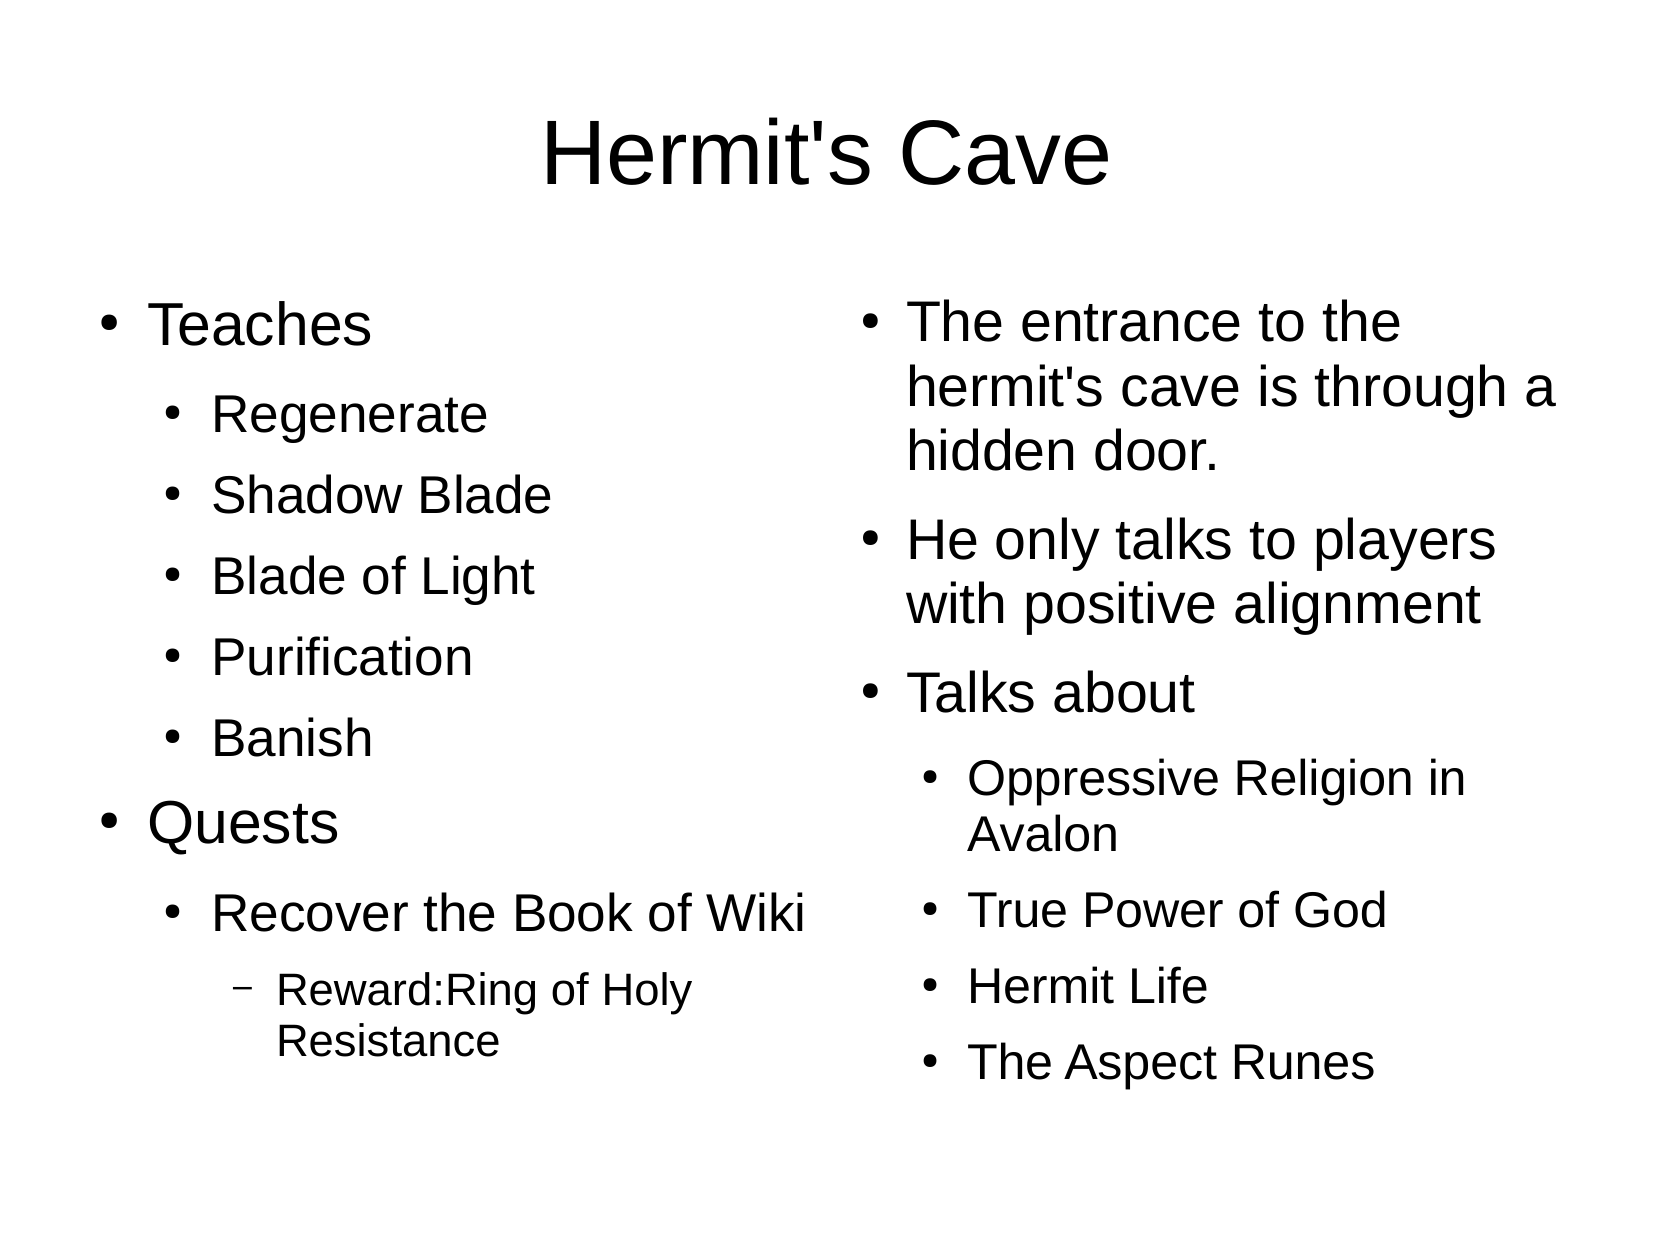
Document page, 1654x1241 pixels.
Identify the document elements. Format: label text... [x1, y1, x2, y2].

list The entrance to the hermit's cave is through a hidden door. He only talks to players with positive alignment Talks about Oppressive Religion in Avalon True Power of God Hermit Life The Aspect Runes [845, 290, 1572, 1109]
title Hermit's Cave [82, 56, 1571, 250]
list Teaches Regenerate Shadow Blade Blade of Light Purification Banish Quests Recover the Book of Wiki Reward:Ring of Holy Resistance [82, 290, 809, 1109]
